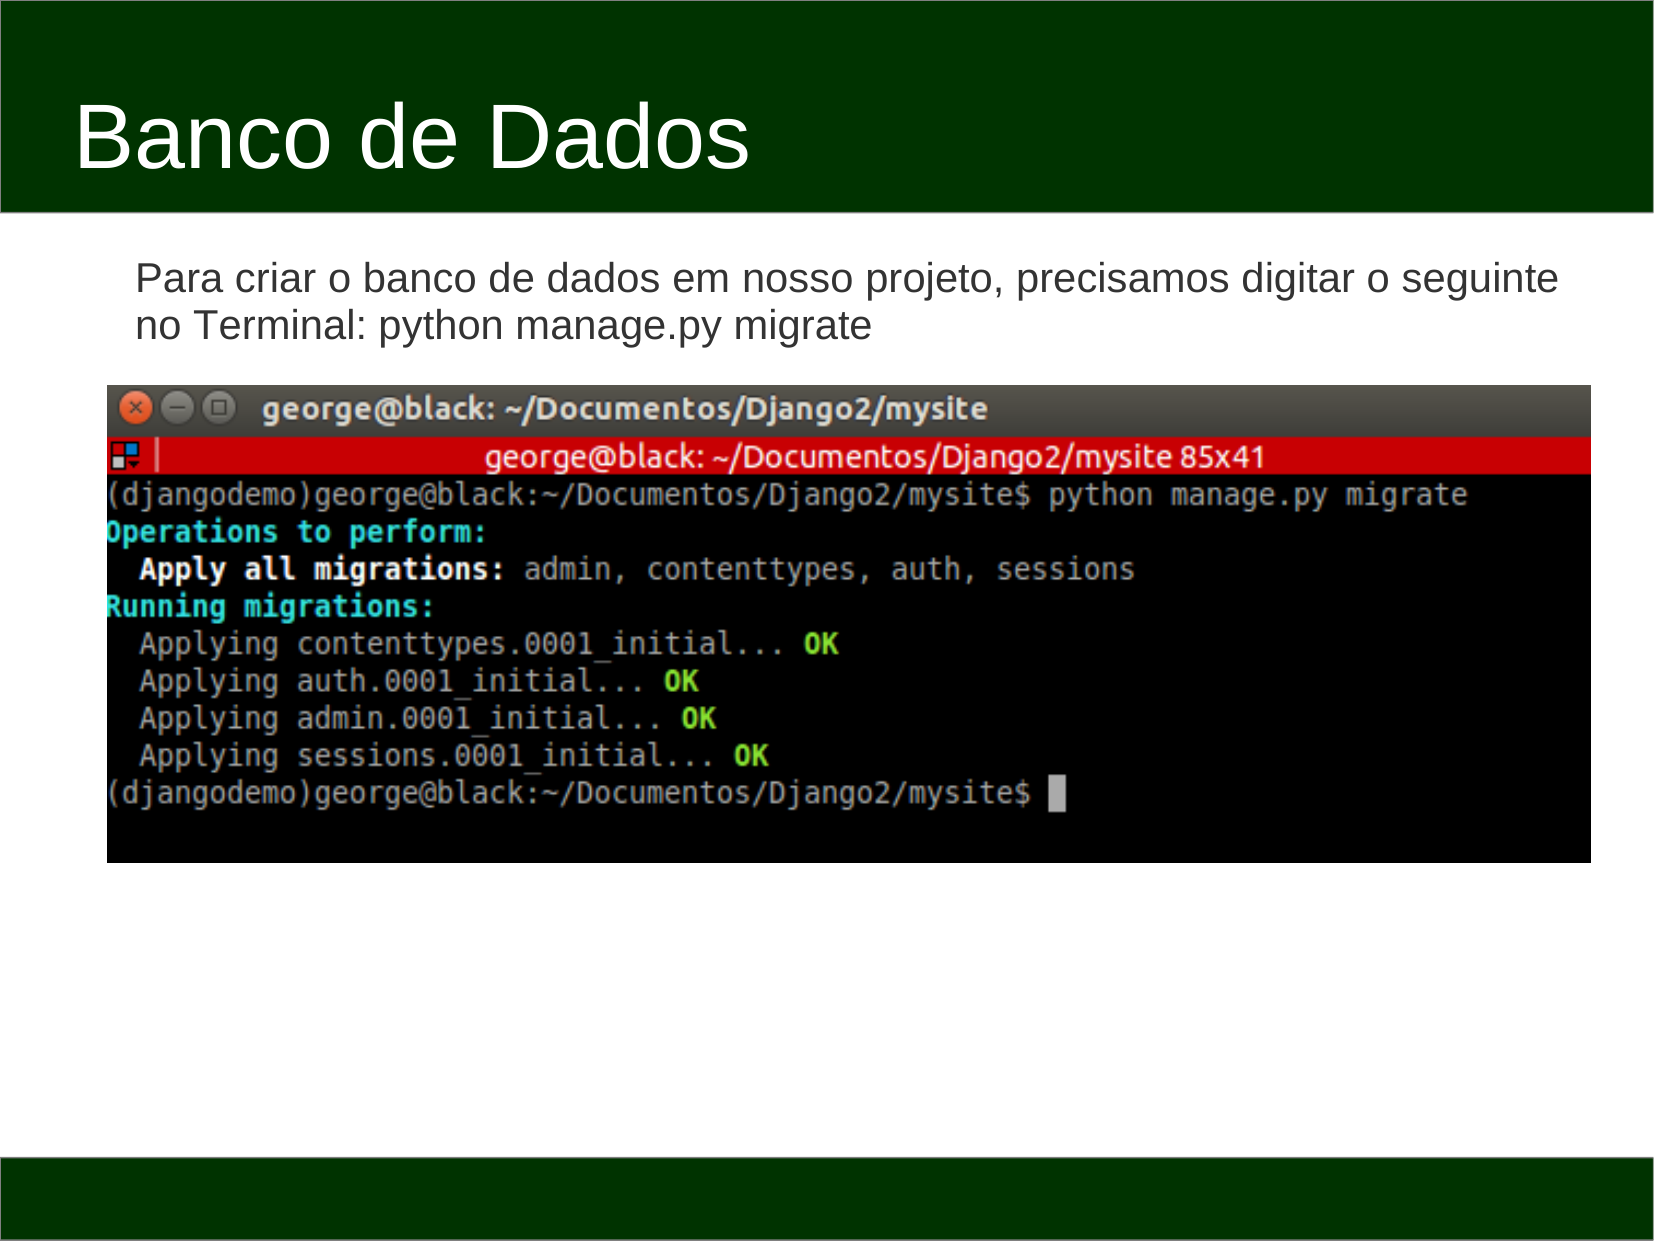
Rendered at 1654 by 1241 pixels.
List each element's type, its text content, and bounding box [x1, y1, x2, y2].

text_box [0, 0, 1654, 213]
text_box Banco de Dados [59, 73, 922, 294]
picture [107, 385, 1591, 863]
text_box [0, 1157, 1654, 1241]
text_box Para criar o banco de dados em nosso projeto, precisamos digitar o seguinte no Terminal: python manage.py migrate [120, 245, 1576, 385]
